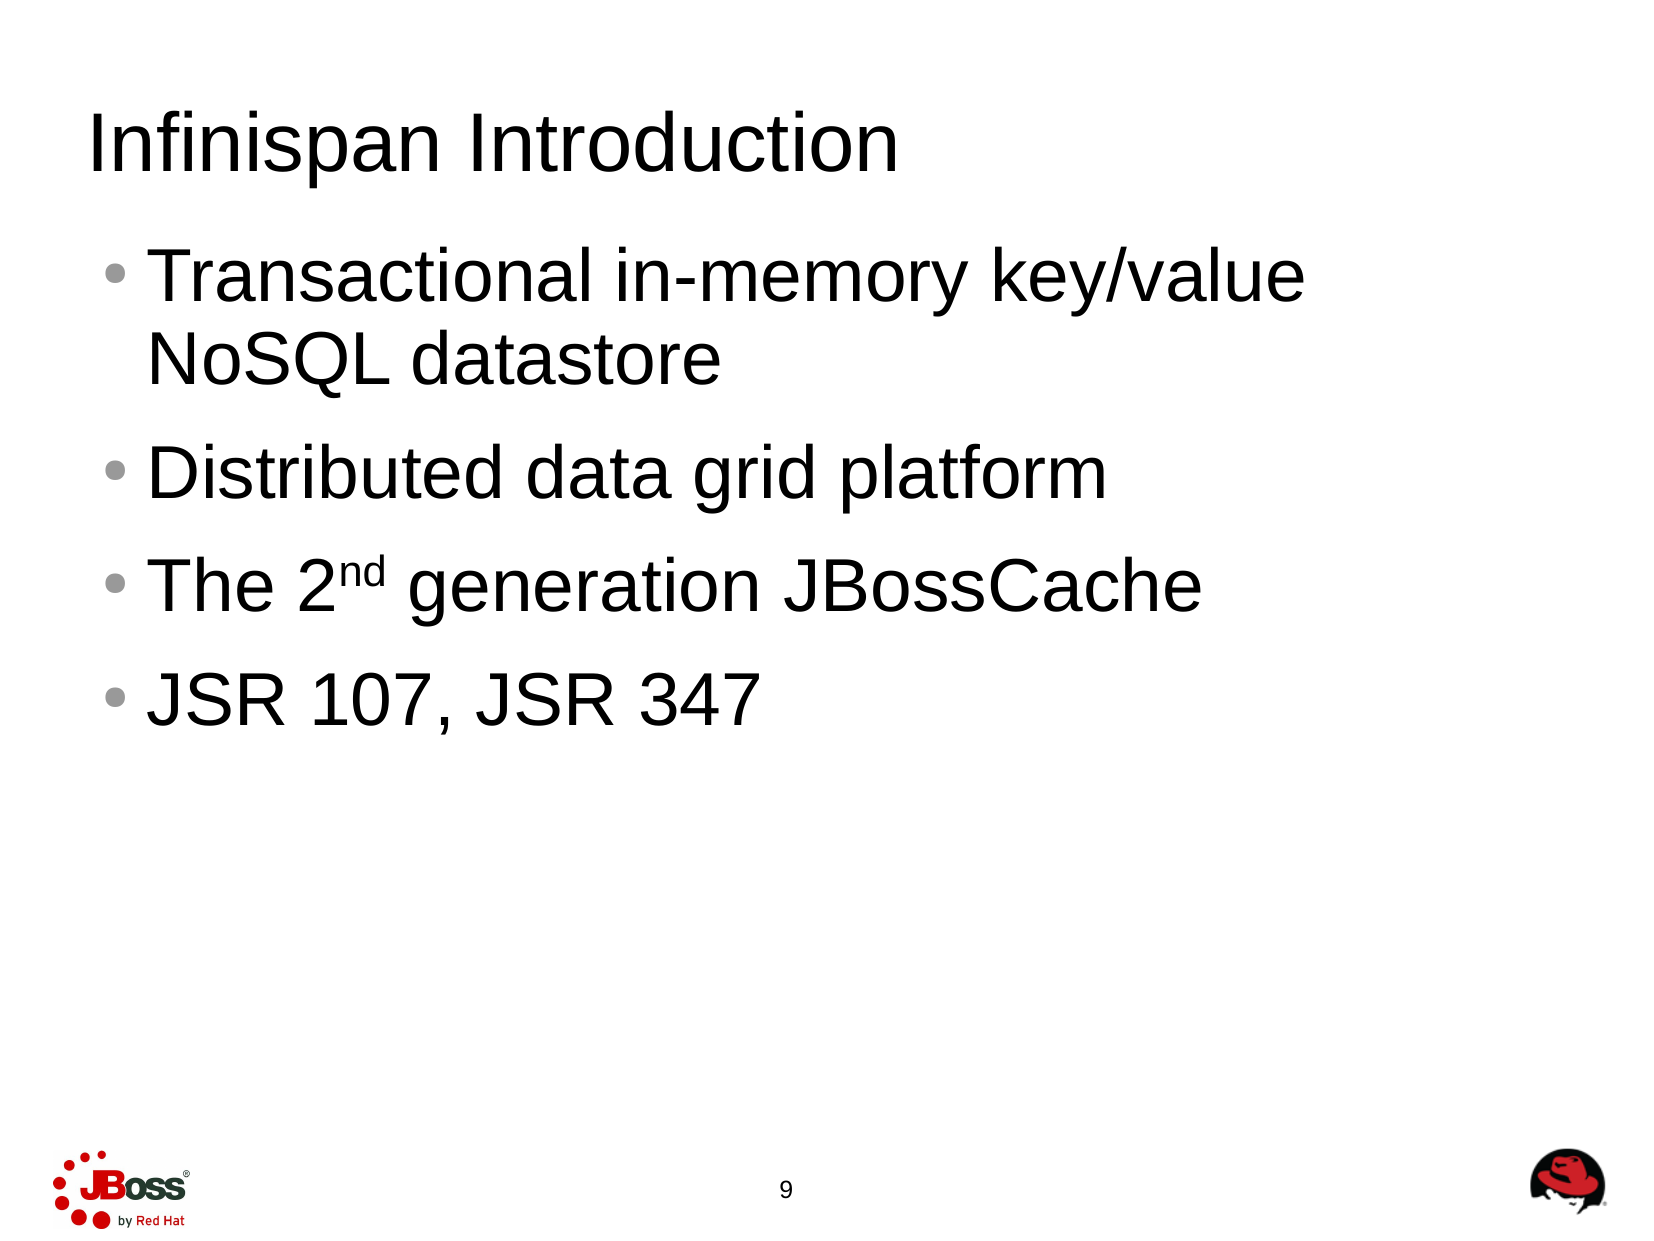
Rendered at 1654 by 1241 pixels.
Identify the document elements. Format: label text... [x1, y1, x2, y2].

picture [1529, 1146, 1613, 1224]
list Transactional in-memory key/value NoSQL datastore Distributed data grid platform The 2nd generation JBossCache JSR 107, JSR 347 [86, 232, 1538, 1013]
picture [53, 1150, 190, 1229]
title Infinispan Introduction [86, 49, 1576, 237]
